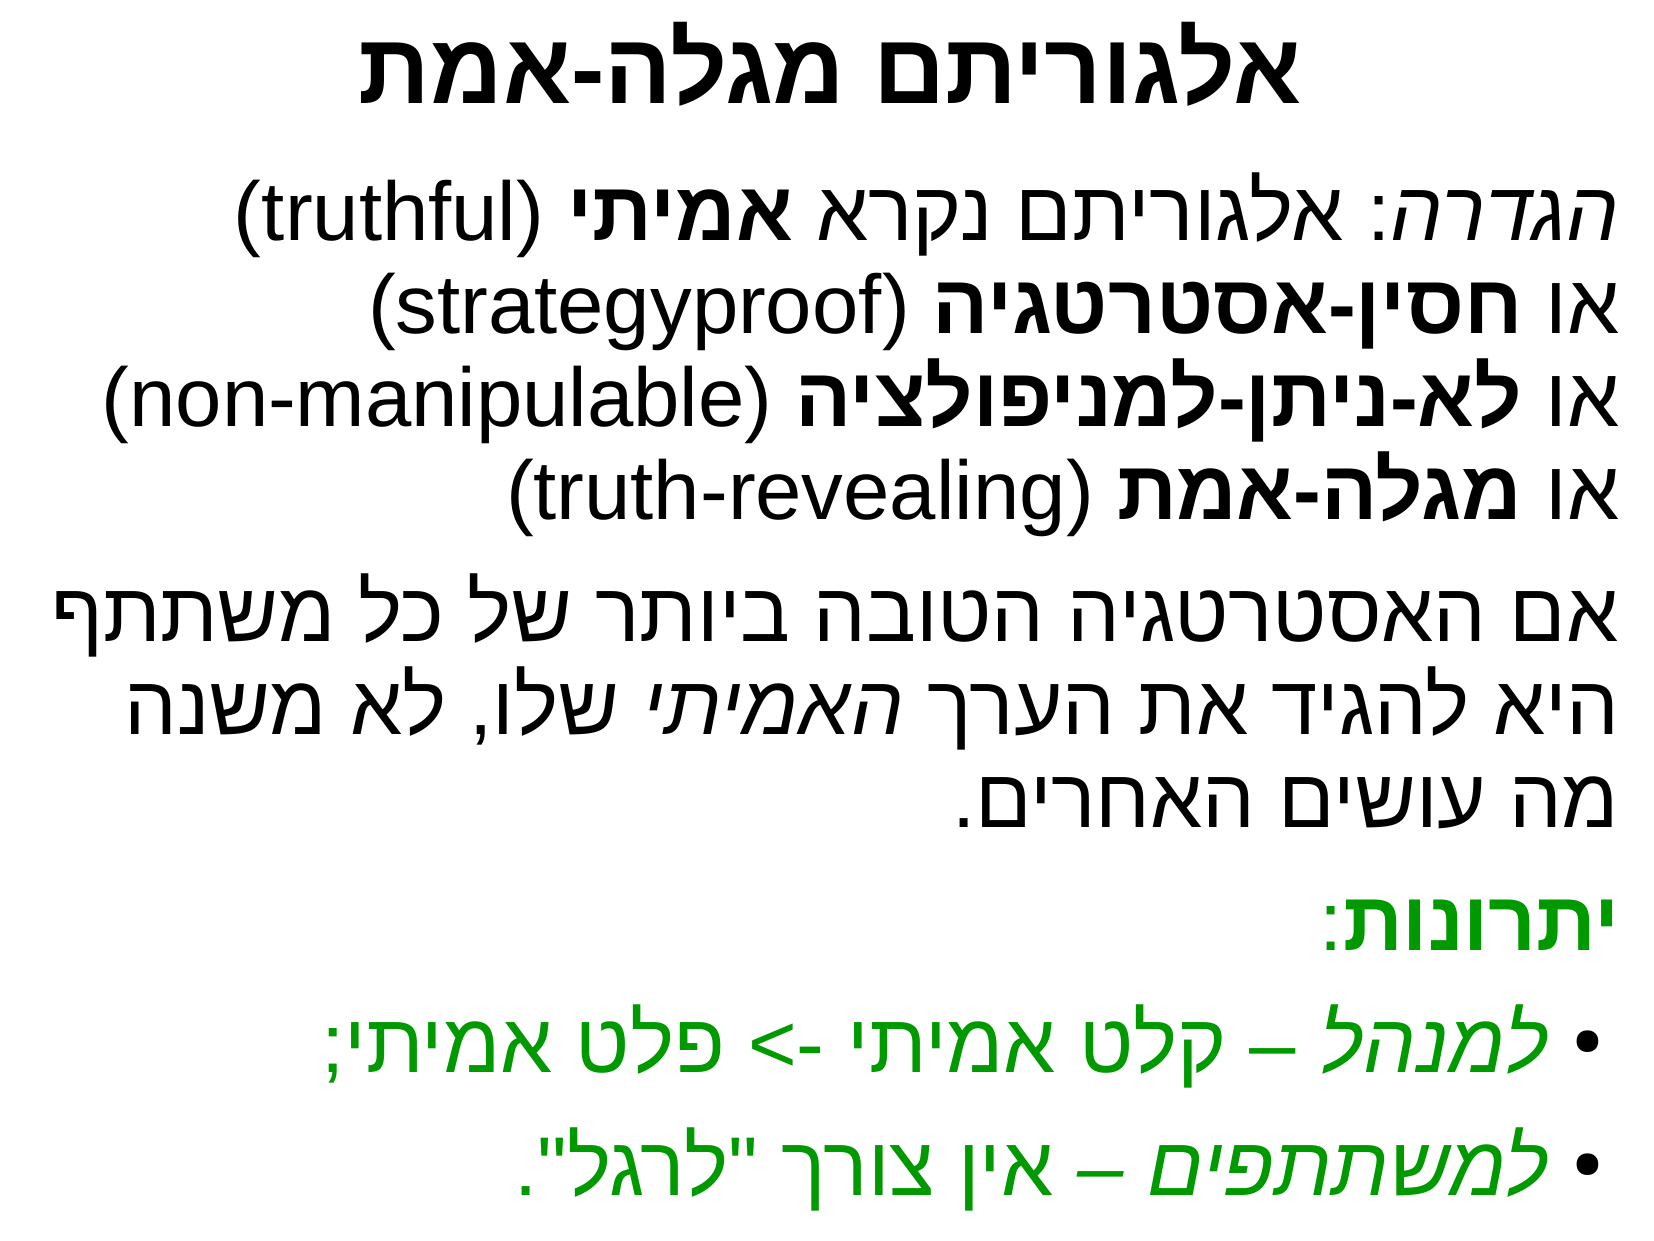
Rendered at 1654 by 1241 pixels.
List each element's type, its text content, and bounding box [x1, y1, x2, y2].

list הגדרה: אלגוריתם נקרא אמיתי (truthful) או חסין-אסטרטגיה (strategyproof) או לא-ניתן-למניפולציה (non-manipulable) או מגלה-אמת (truth-revealing) אם האסטרטגיה הטובה ביותר של כל משתתף היא להגיד את הערך האמיתי שלו, לא משנה מה עושים האחרים. יתרונות: למנהל – קלט אמיתי -> פלט אמיתי; למשתתפים – אין צורך "לרגל". [30, 165, 1621, 1216]
title אלגוריתם מגלה-אמת [86, 0, 1576, 151]
